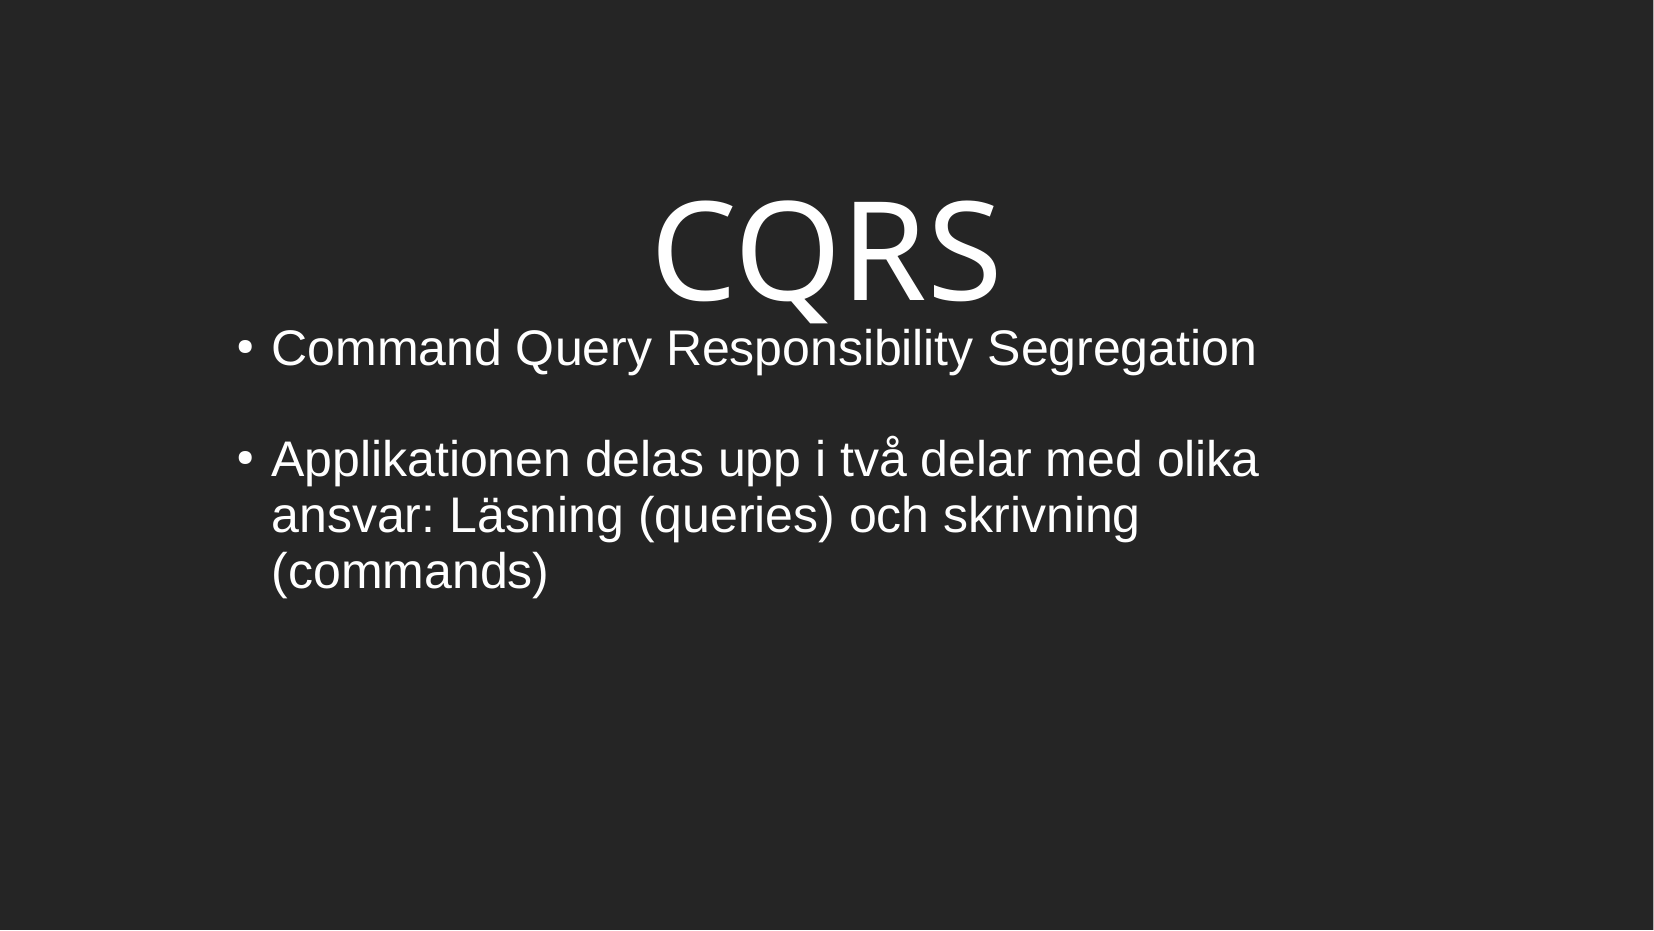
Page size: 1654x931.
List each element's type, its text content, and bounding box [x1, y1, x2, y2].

text_box Command Query Responsibility Segregation Applikationen delas upp i två delar med olika ansvar: Läsning (queries) och skrivning (commands) [236, 319, 1418, 822]
title CQRS [82, 140, 1571, 355]
